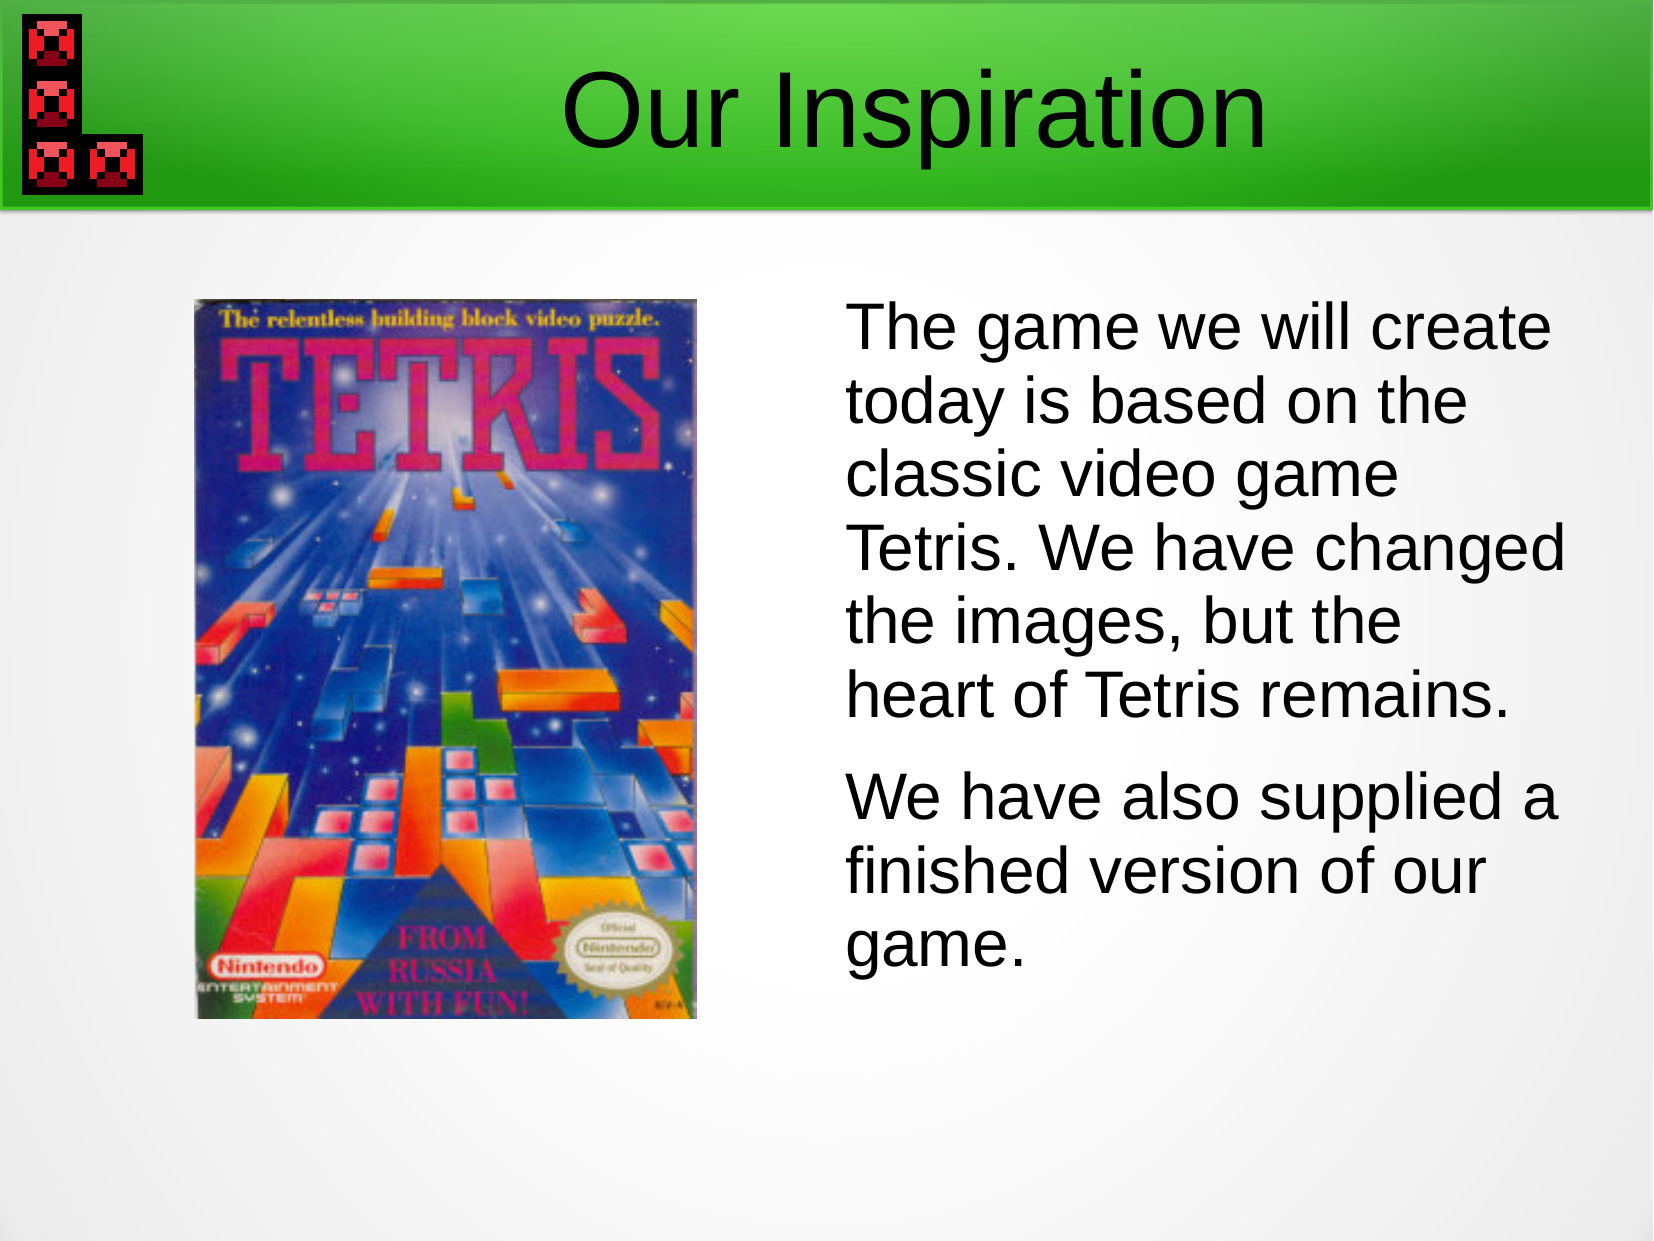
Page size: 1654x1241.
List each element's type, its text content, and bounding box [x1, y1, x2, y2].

picture [22, 14, 143, 195]
title Our Inspiration [195, 30, 1636, 190]
picture [194, 299, 697, 1019]
list The game we will create today is based on the classic video game Tetris. We have changed the images, but the heart of Tetris remains. We have also supplied a finished version of our game. [844, 290, 1571, 1010]
